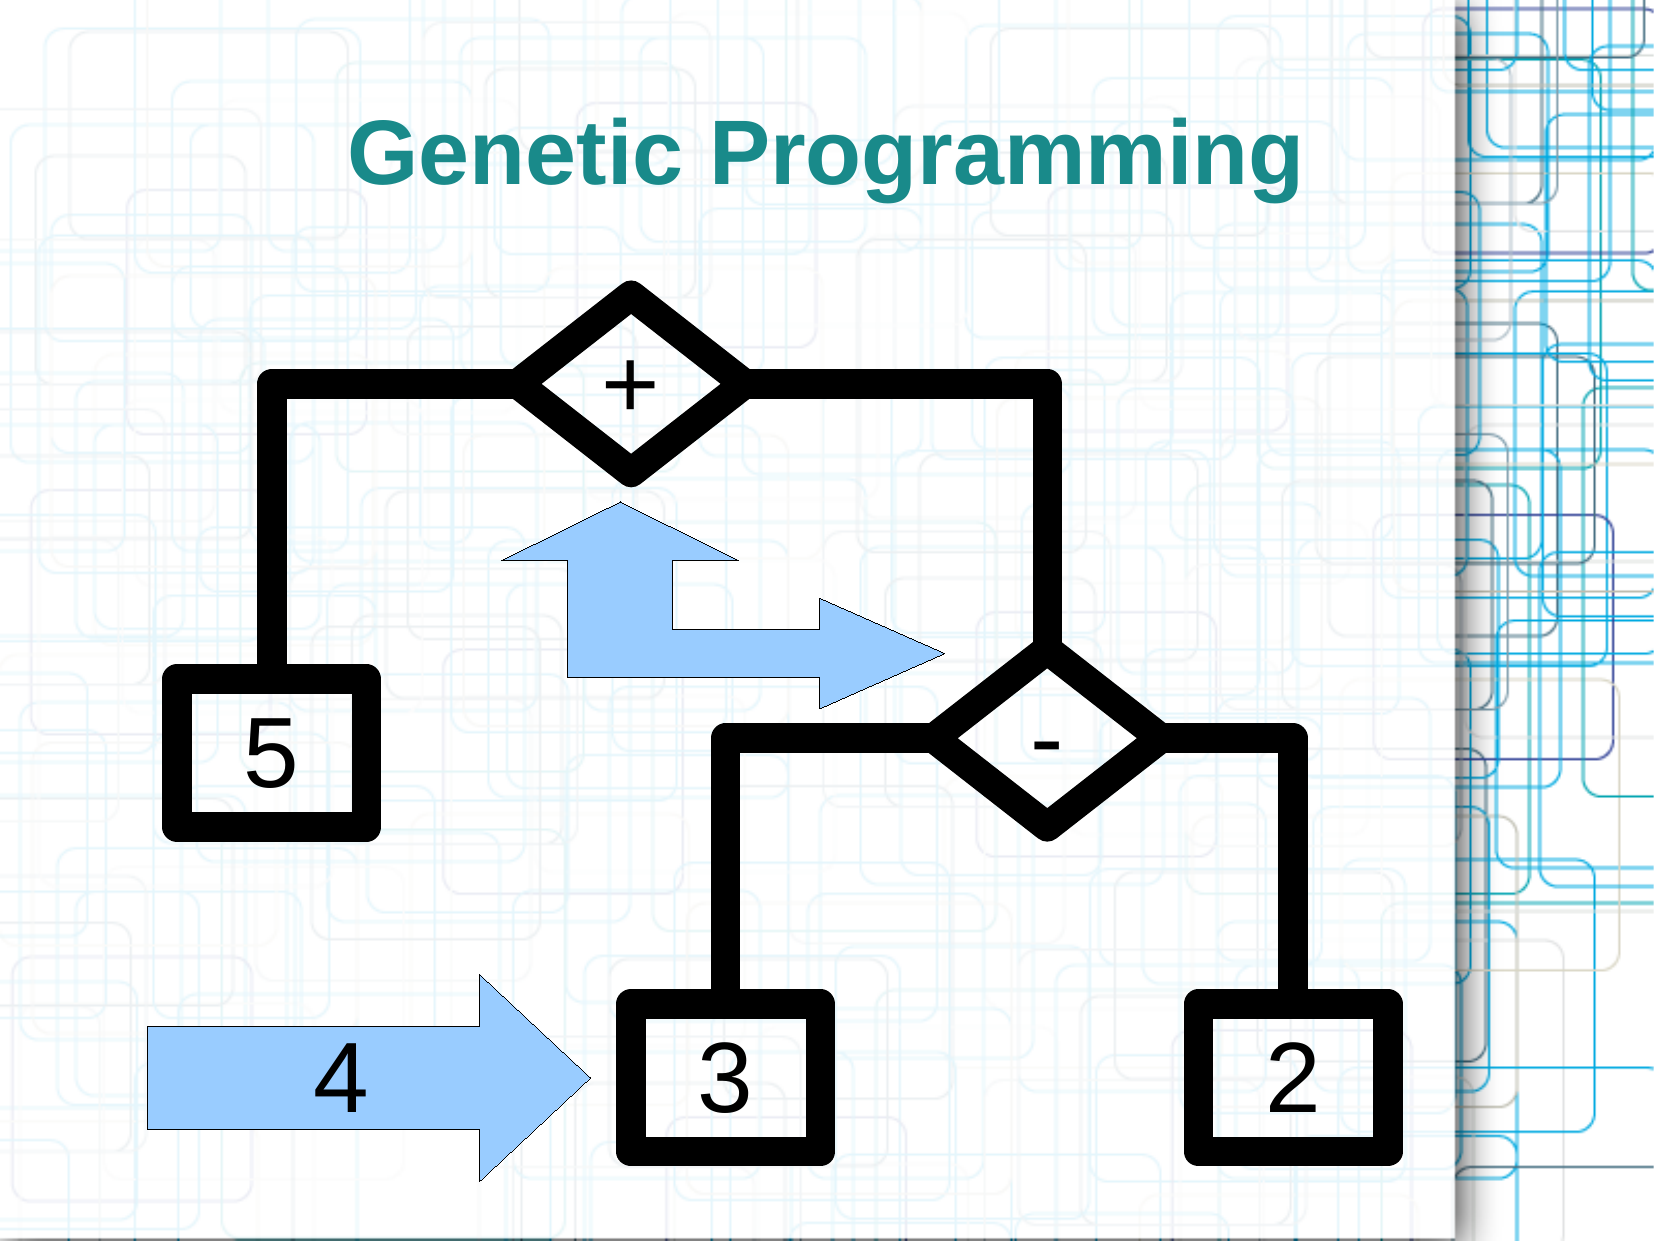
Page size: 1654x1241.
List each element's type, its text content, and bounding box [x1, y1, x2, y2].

text_box [501, 501, 945, 709]
text_box - [934, 650, 1161, 827]
text_box 3 [631, 1003, 821, 1152]
text_box + [518, 295, 745, 473]
text_box 2 [1198, 1003, 1388, 1152]
text_box 4 [147, 974, 591, 1182]
title Genetic Programming [82, 49, 1571, 257]
picture [0, 0, 1654, 1241]
text_box 5 [177, 679, 367, 827]
